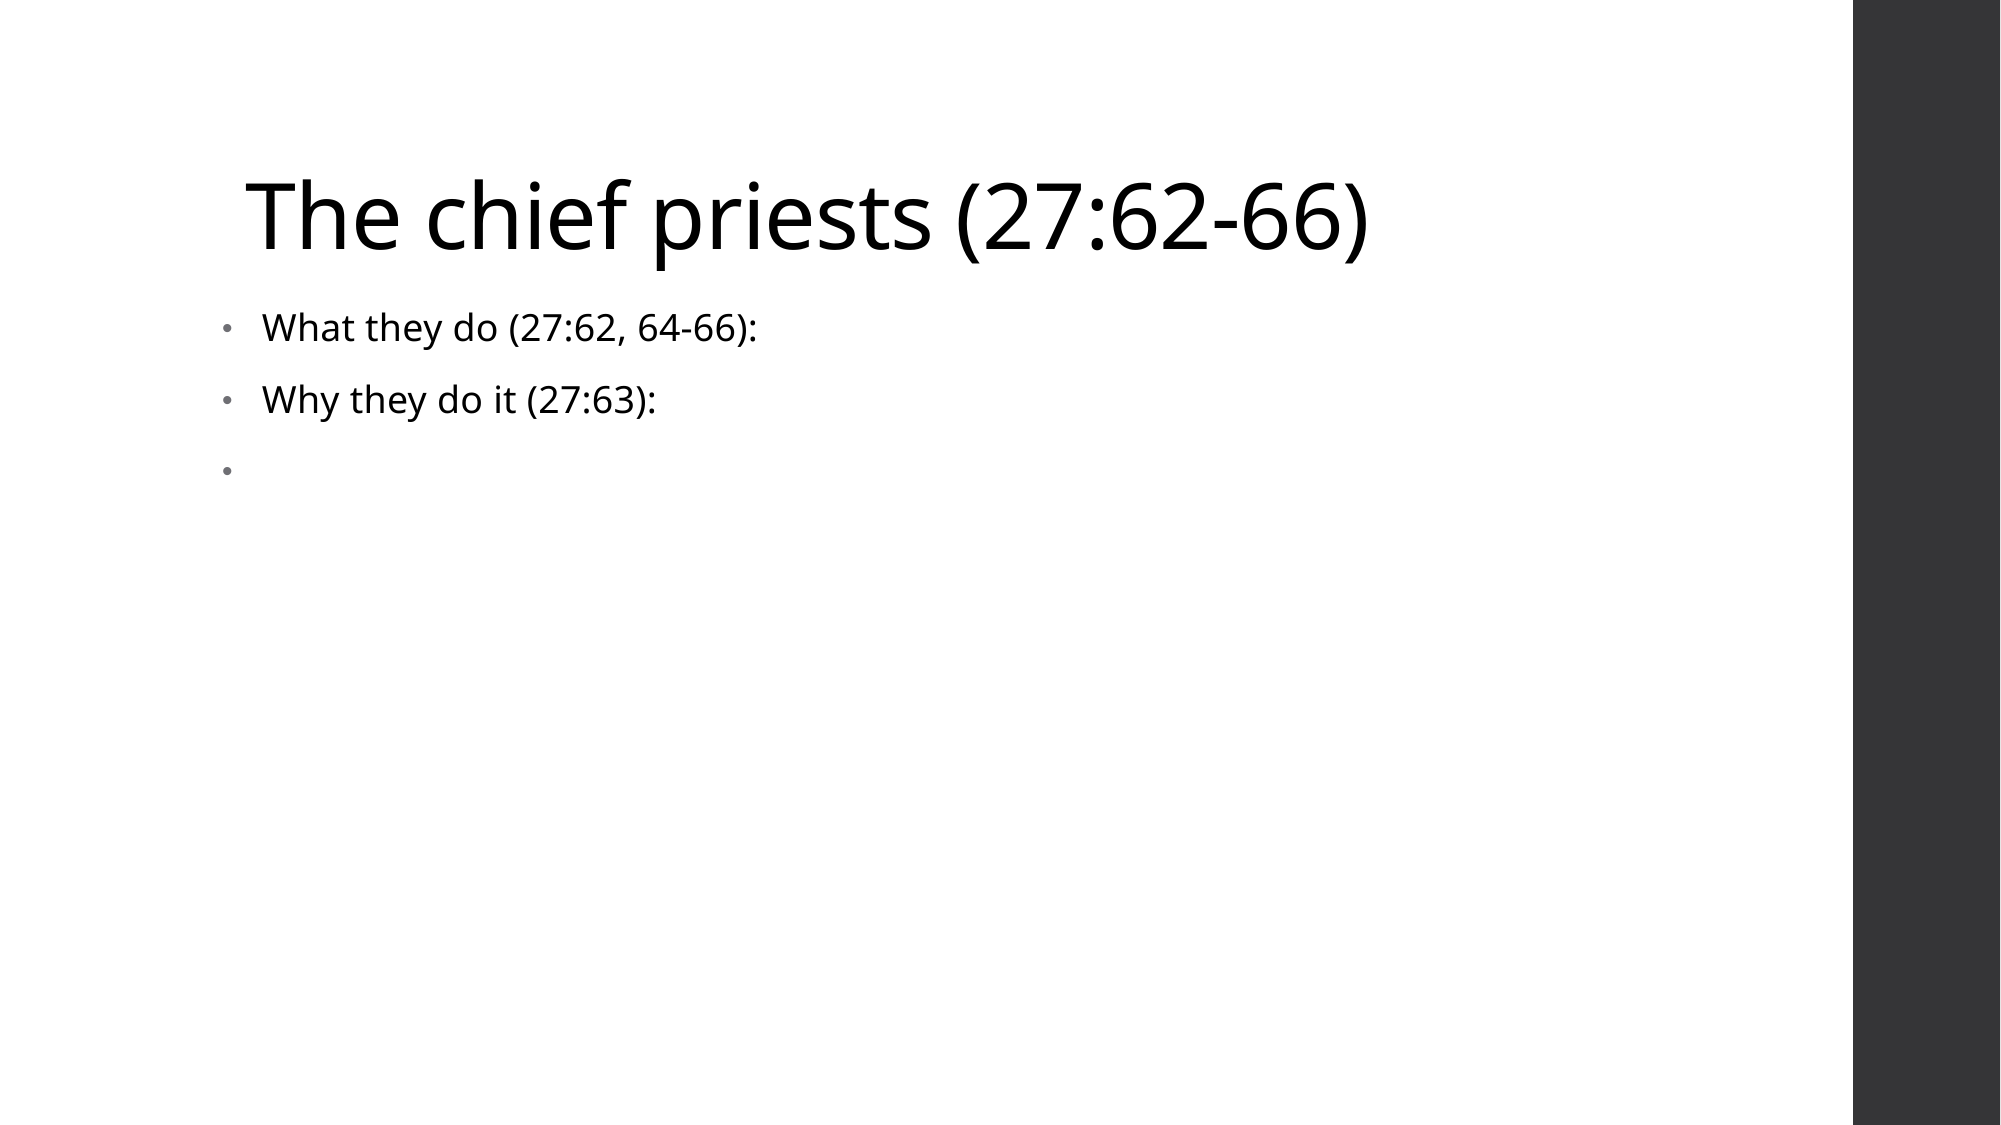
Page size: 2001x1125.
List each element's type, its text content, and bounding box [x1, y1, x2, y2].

list What they do (27:62, 64-66): Why they do it (27:63): [206, 299, 1617, 1014]
title The chief priests (27:62-66) [206, 60, 1797, 278]
